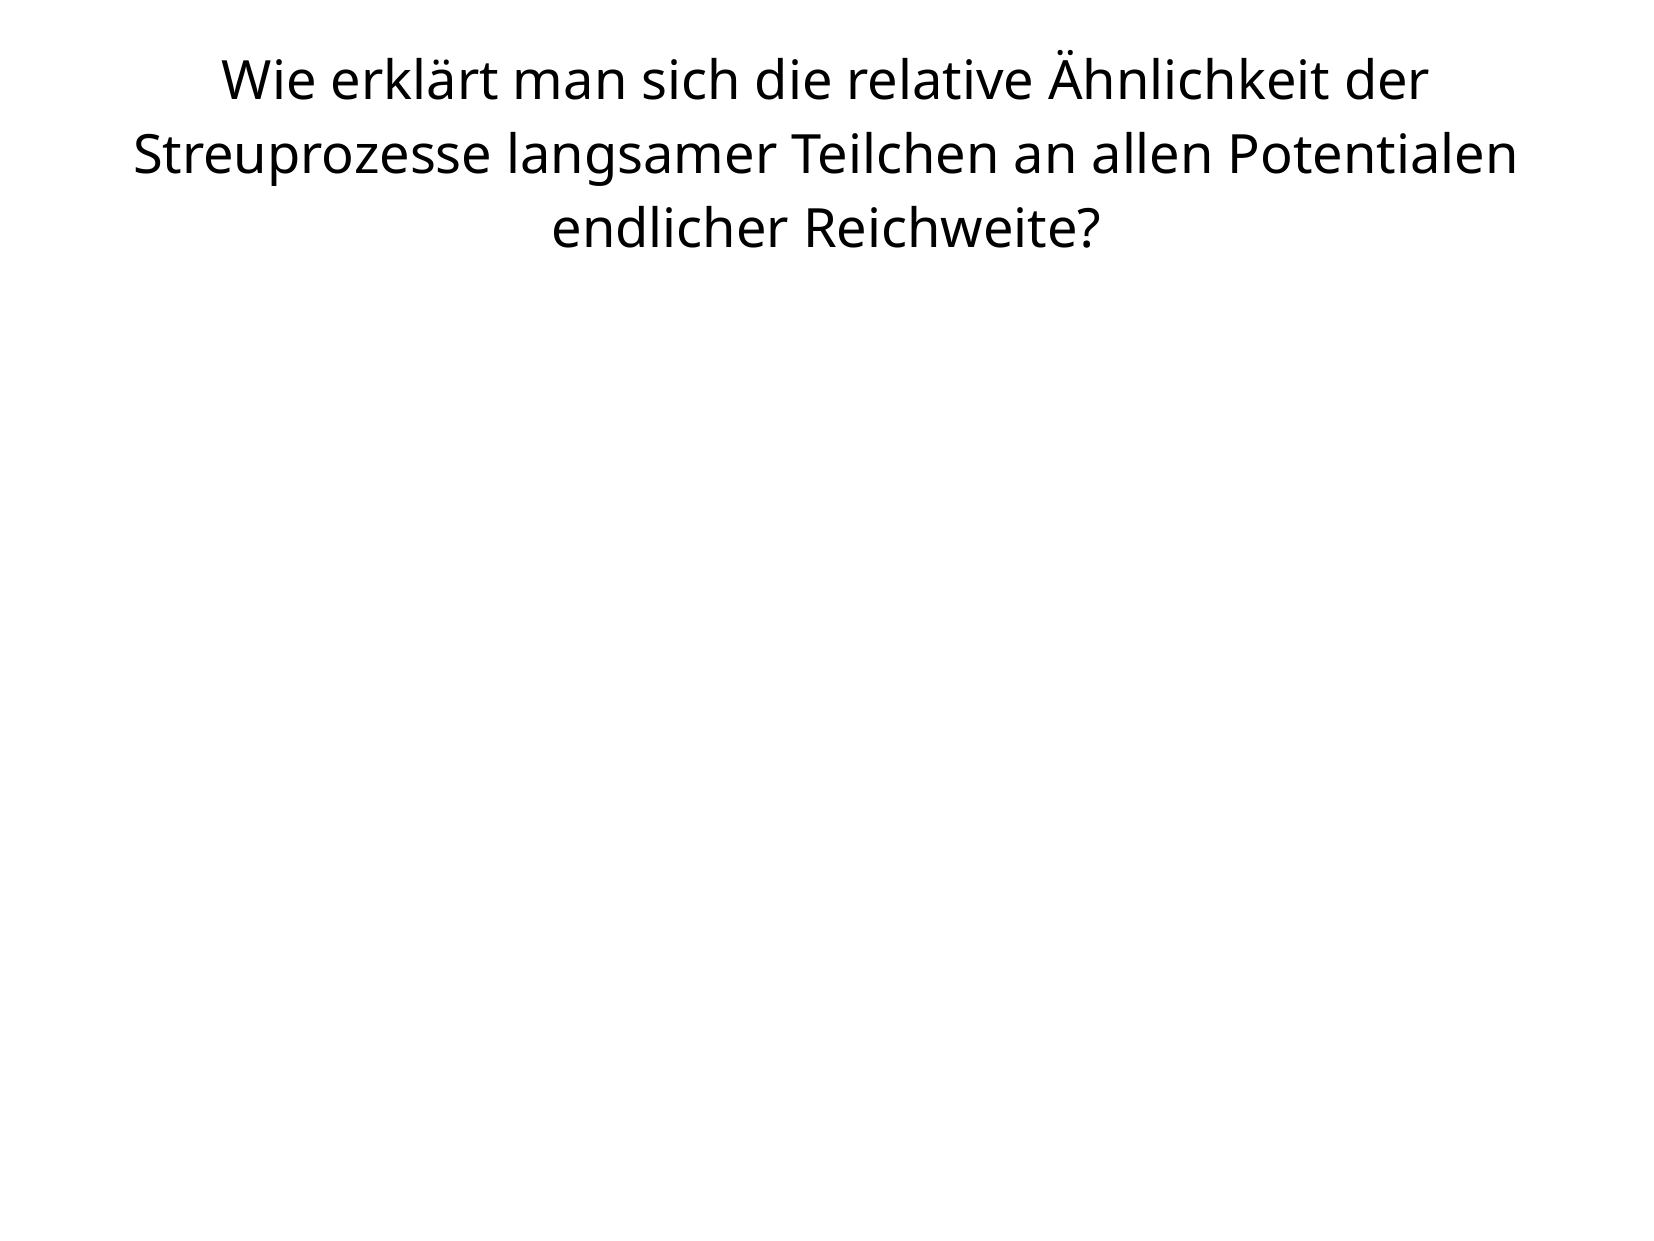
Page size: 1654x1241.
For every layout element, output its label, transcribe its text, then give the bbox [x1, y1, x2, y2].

title Wie erklärt man sich die relative Ähnlichkeit der Streuprozesse langsamer Teilchen an allen Potentialen endlicher Reichweite? [82, 49, 1571, 257]
